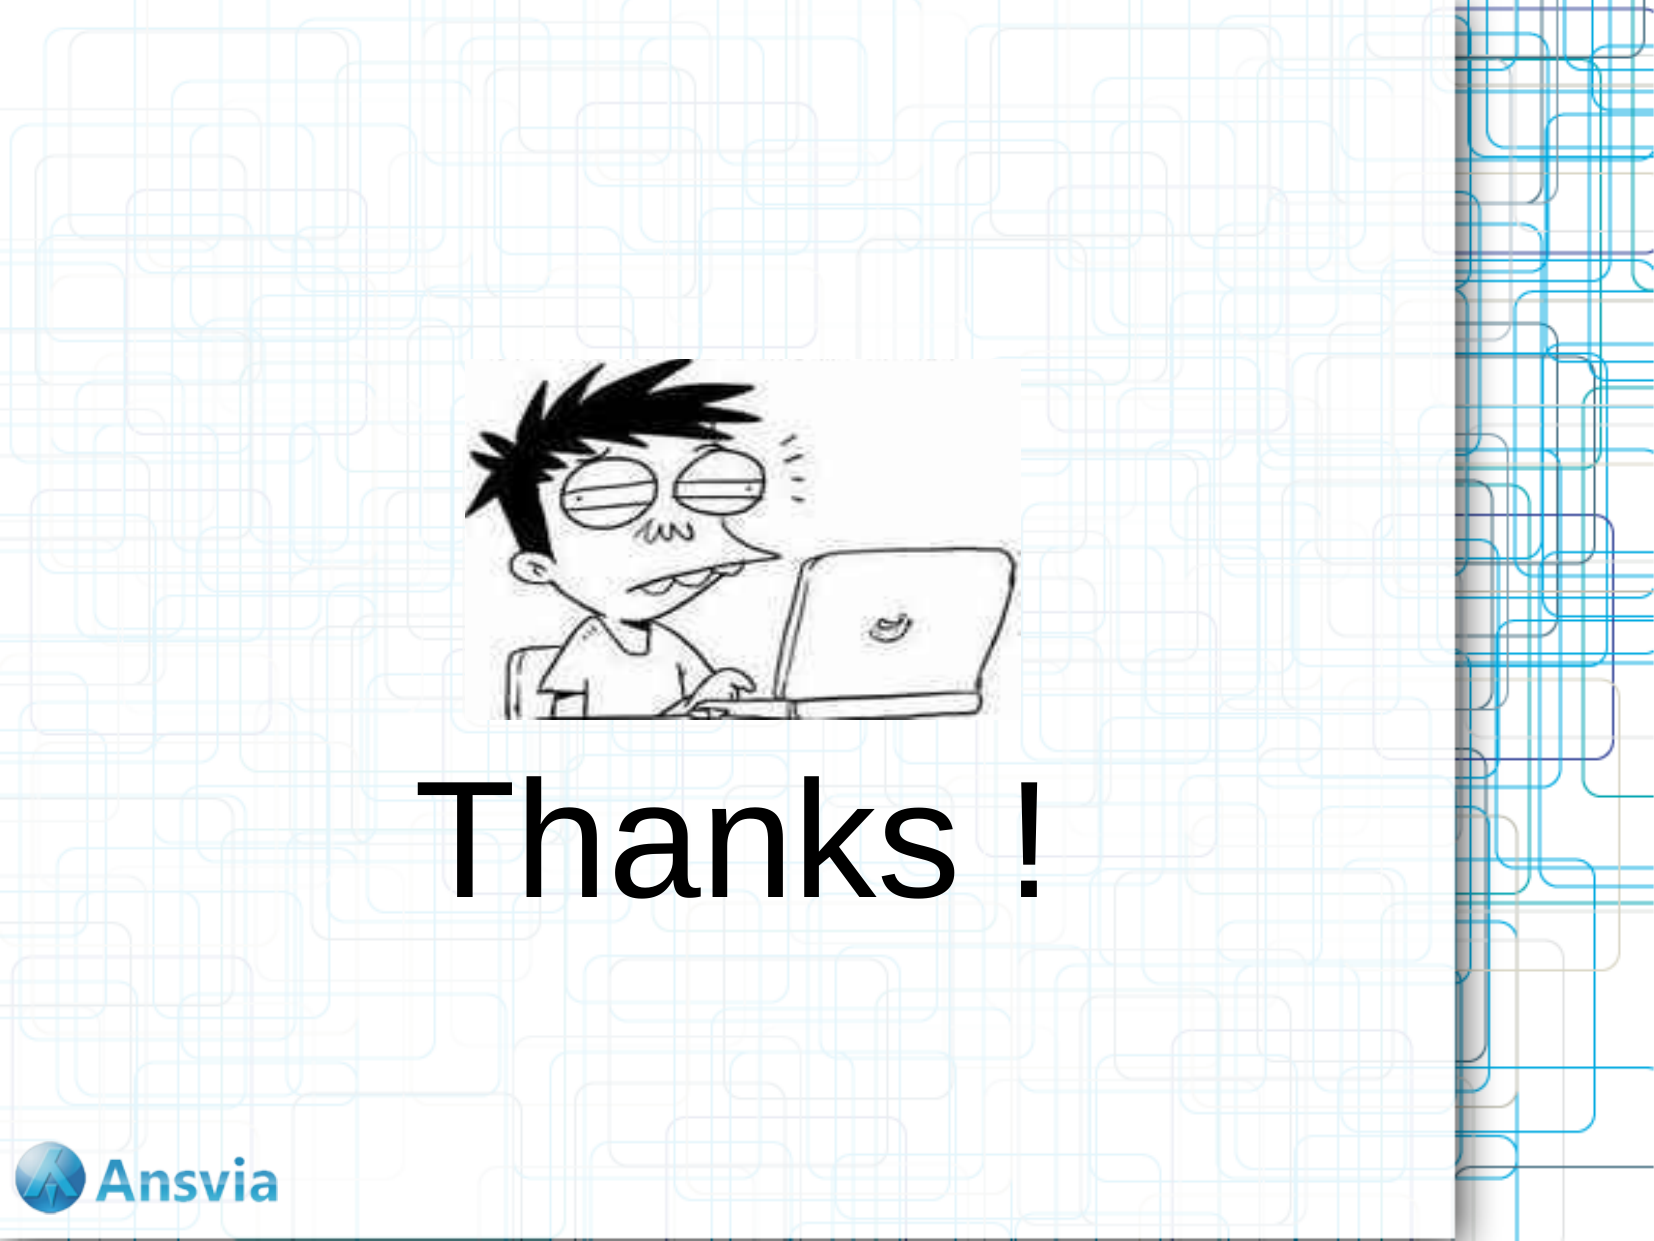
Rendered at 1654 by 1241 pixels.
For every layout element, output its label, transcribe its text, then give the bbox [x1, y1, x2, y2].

picture [0, 0, 1654, 1241]
subtitle Thanks ! [149, 660, 1366, 1021]
